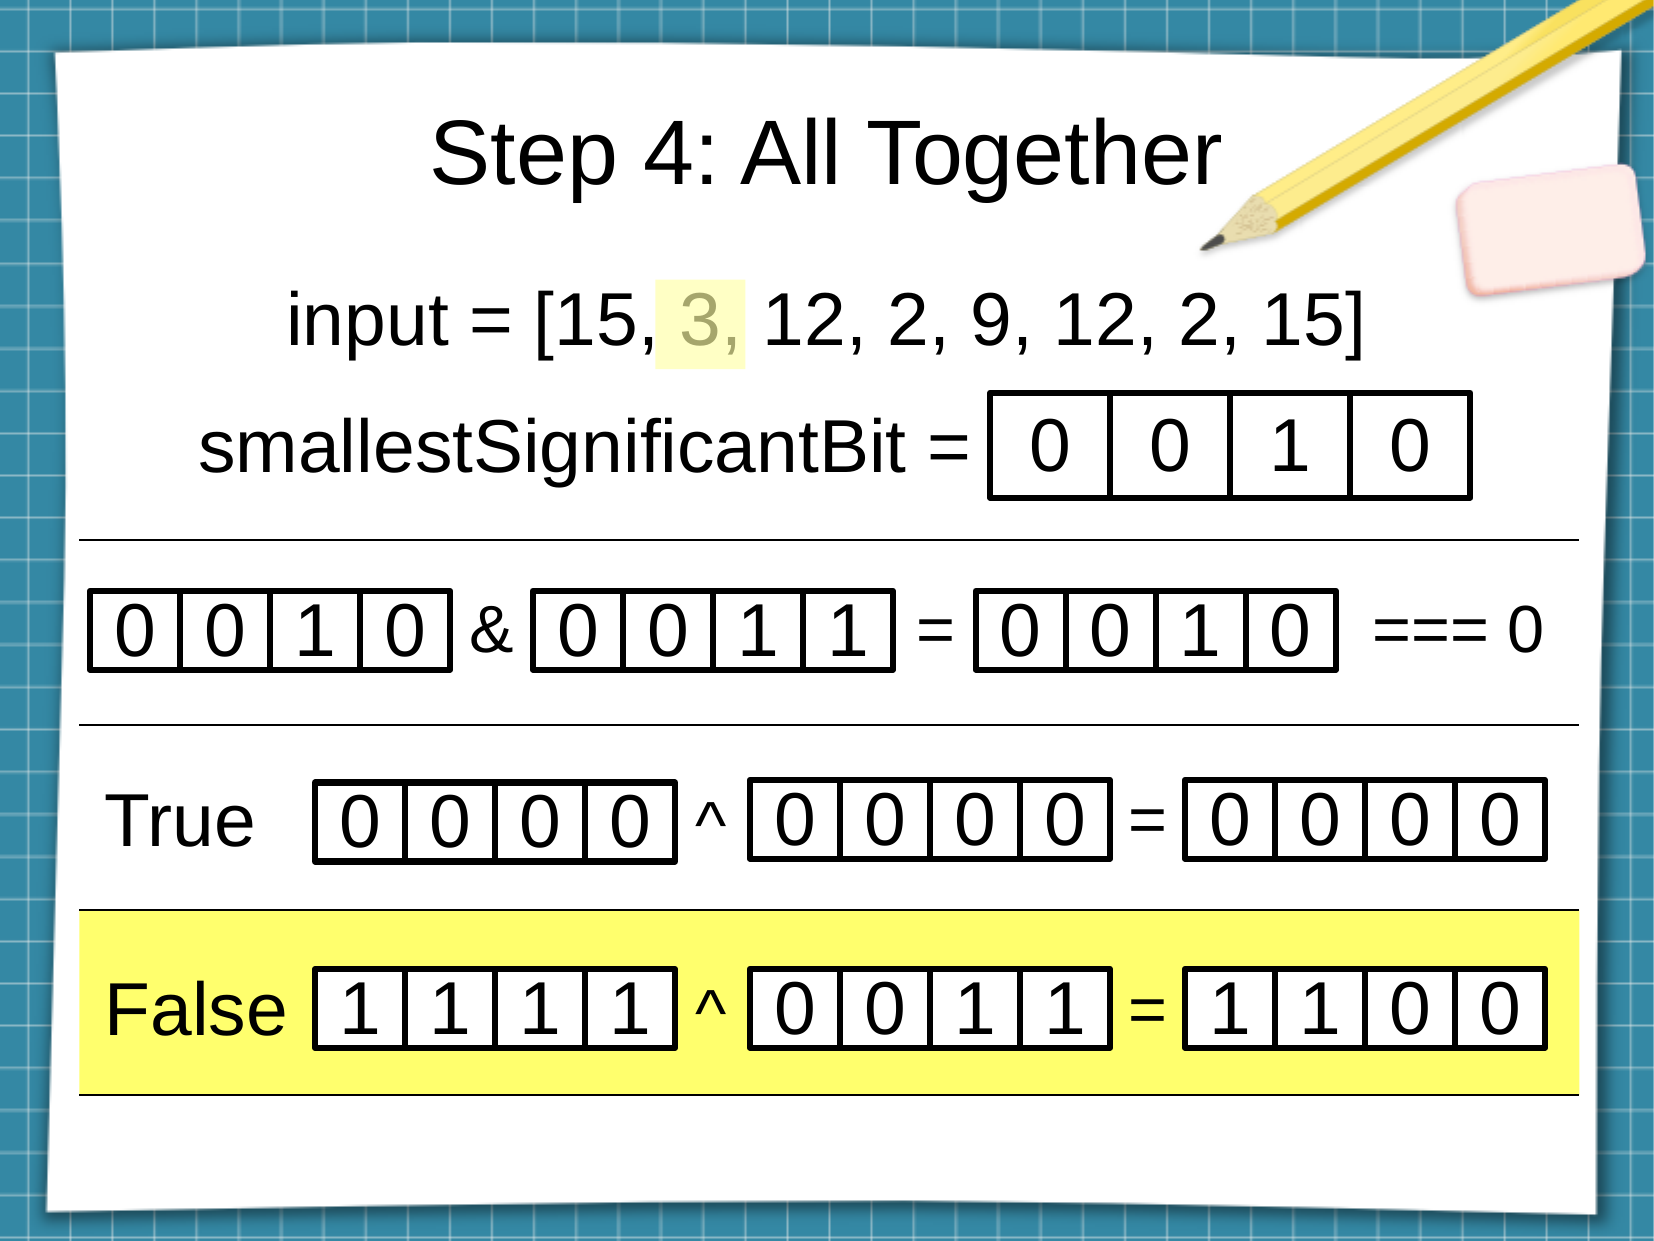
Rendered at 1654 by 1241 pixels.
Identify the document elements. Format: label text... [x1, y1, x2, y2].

text_box smallestSignificantBit = [183, 397, 1008, 496]
text_box 0 [750, 968, 840, 1048]
text_box 0 [1185, 780, 1275, 859]
text_box 0 [1021, 780, 1111, 859]
text_box 0 [1275, 780, 1365, 859]
text_box 1 [586, 969, 676, 1048]
text_box True [90, 771, 272, 871]
text_box 0 [1456, 780, 1546, 859]
picture [0, 0, 1654, 1241]
text_box & [454, 585, 529, 675]
text_box 1 [1185, 968, 1275, 1048]
text_box = [901, 585, 971, 675]
text_box 0 [586, 782, 676, 862]
text_box ^ [680, 780, 742, 870]
text_box input = [15, 3, 12, 2, 9, 12, 2, 15] [271, 270, 1383, 370]
text_box 1 [1275, 968, 1365, 1048]
text_box 1 [1155, 590, 1246, 670]
text_box 0 [1065, 590, 1155, 670]
text_box 0 [1351, 392, 1471, 498]
text_box ^ [680, 969, 742, 1059]
text_box 0 [840, 780, 930, 859]
text_box 0 [1246, 590, 1336, 670]
text_box 0 [315, 782, 405, 862]
text_box = [1113, 964, 1183, 1054]
text_box [655, 279, 746, 370]
text_box 0 [180, 590, 270, 670]
text_box 0 [750, 780, 840, 859]
text_box 0 [622, 590, 712, 670]
text_box 0 [975, 590, 1065, 670]
text_box 1 [712, 590, 803, 670]
text_box 0 [1365, 780, 1456, 859]
text_box 1 [1231, 392, 1351, 498]
text_box [79, 909, 1580, 1095]
text_box 0 [90, 590, 180, 670]
text_box 1 [930, 968, 1021, 1048]
text_box 0 [930, 780, 1021, 859]
text_box 1 [1021, 968, 1111, 1048]
text_box = [1113, 775, 1183, 865]
text_box 0 [990, 392, 1110, 498]
text_box === 0 [1357, 585, 1561, 675]
text_box False [90, 960, 304, 1059]
text_box 0 [405, 782, 495, 862]
text_box 0 [532, 590, 622, 670]
text_box 1 [803, 590, 893, 670]
text_box 1 [270, 590, 361, 670]
text_box 1 [405, 969, 495, 1048]
text_box 0 [840, 968, 930, 1048]
text_box 0 [1110, 392, 1231, 498]
text_box 0 [495, 782, 586, 862]
text_box 0 [361, 590, 451, 670]
text_box 1 [315, 969, 405, 1048]
title Step 4: All Together [82, 49, 1571, 257]
text_box 1 [495, 969, 586, 1048]
text_box 0 [1456, 968, 1546, 1048]
text_box 0 [1365, 968, 1456, 1048]
